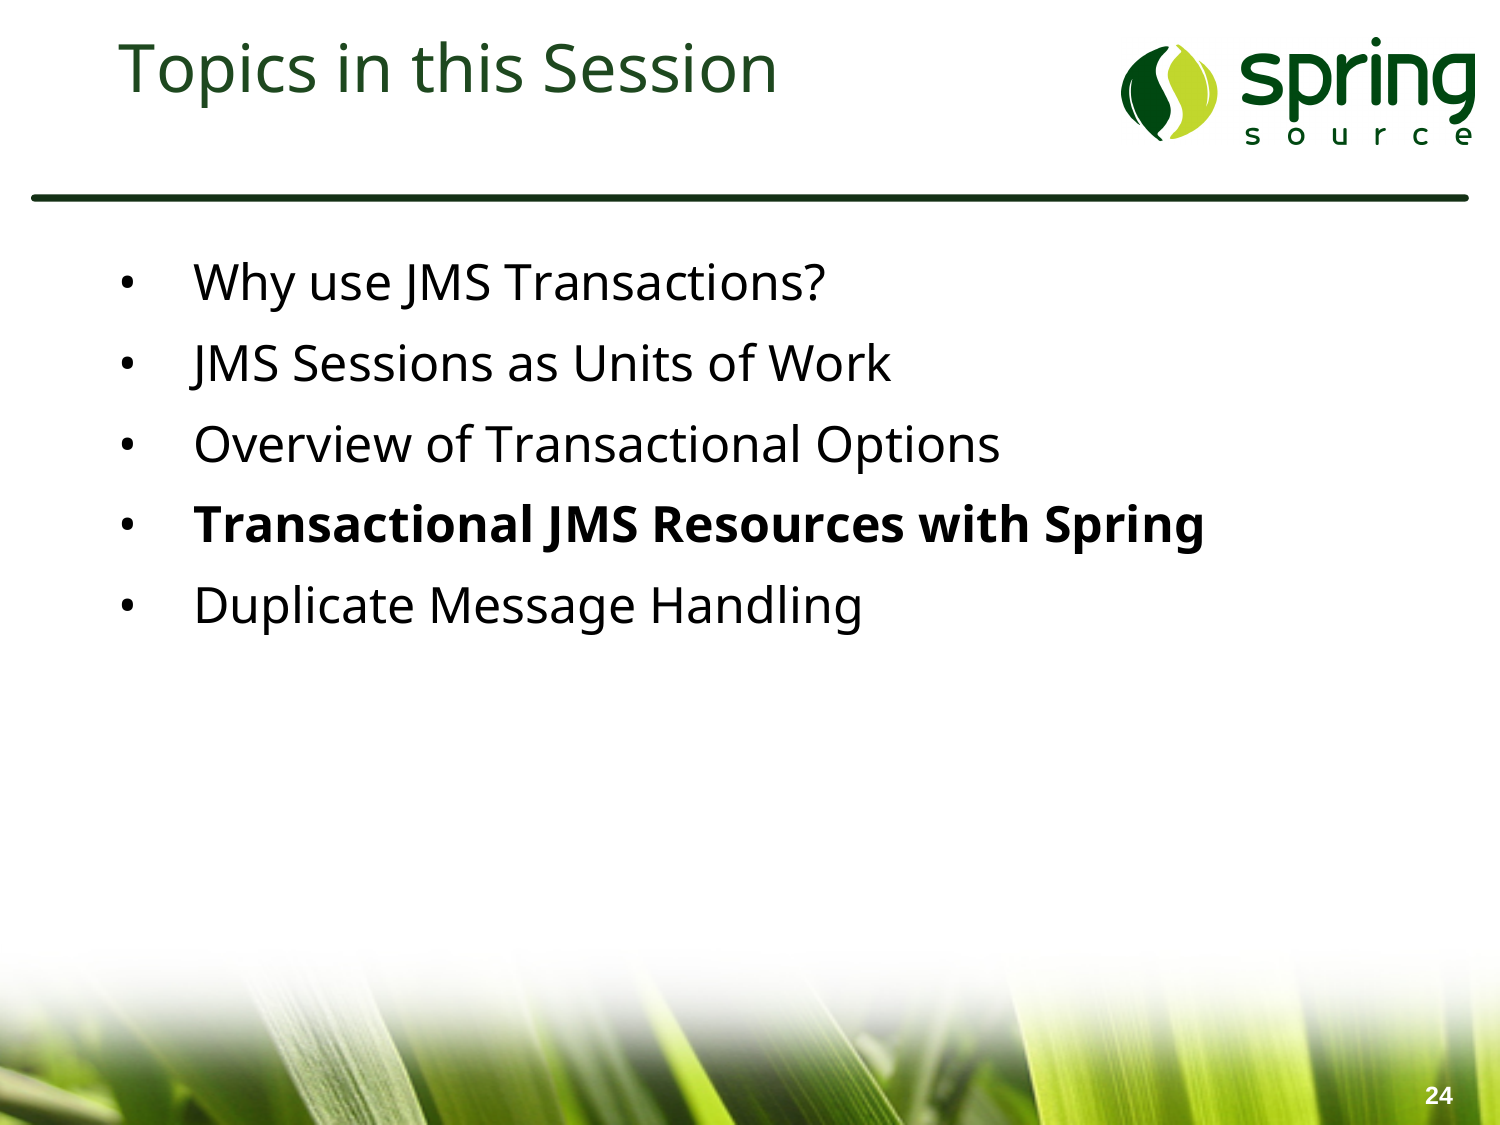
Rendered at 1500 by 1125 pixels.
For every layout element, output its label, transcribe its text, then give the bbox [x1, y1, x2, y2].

list Why use JMS Transactions? JMS Sessions as Units of Work Overview of Transactional Options Transactional JMS Resources with Spring Duplicate Message Handling [103, 239, 1394, 903]
picture [0, 944, 1500, 1125]
title Topics in this Session [103, 13, 1137, 177]
picture [1137, 37, 1475, 145]
